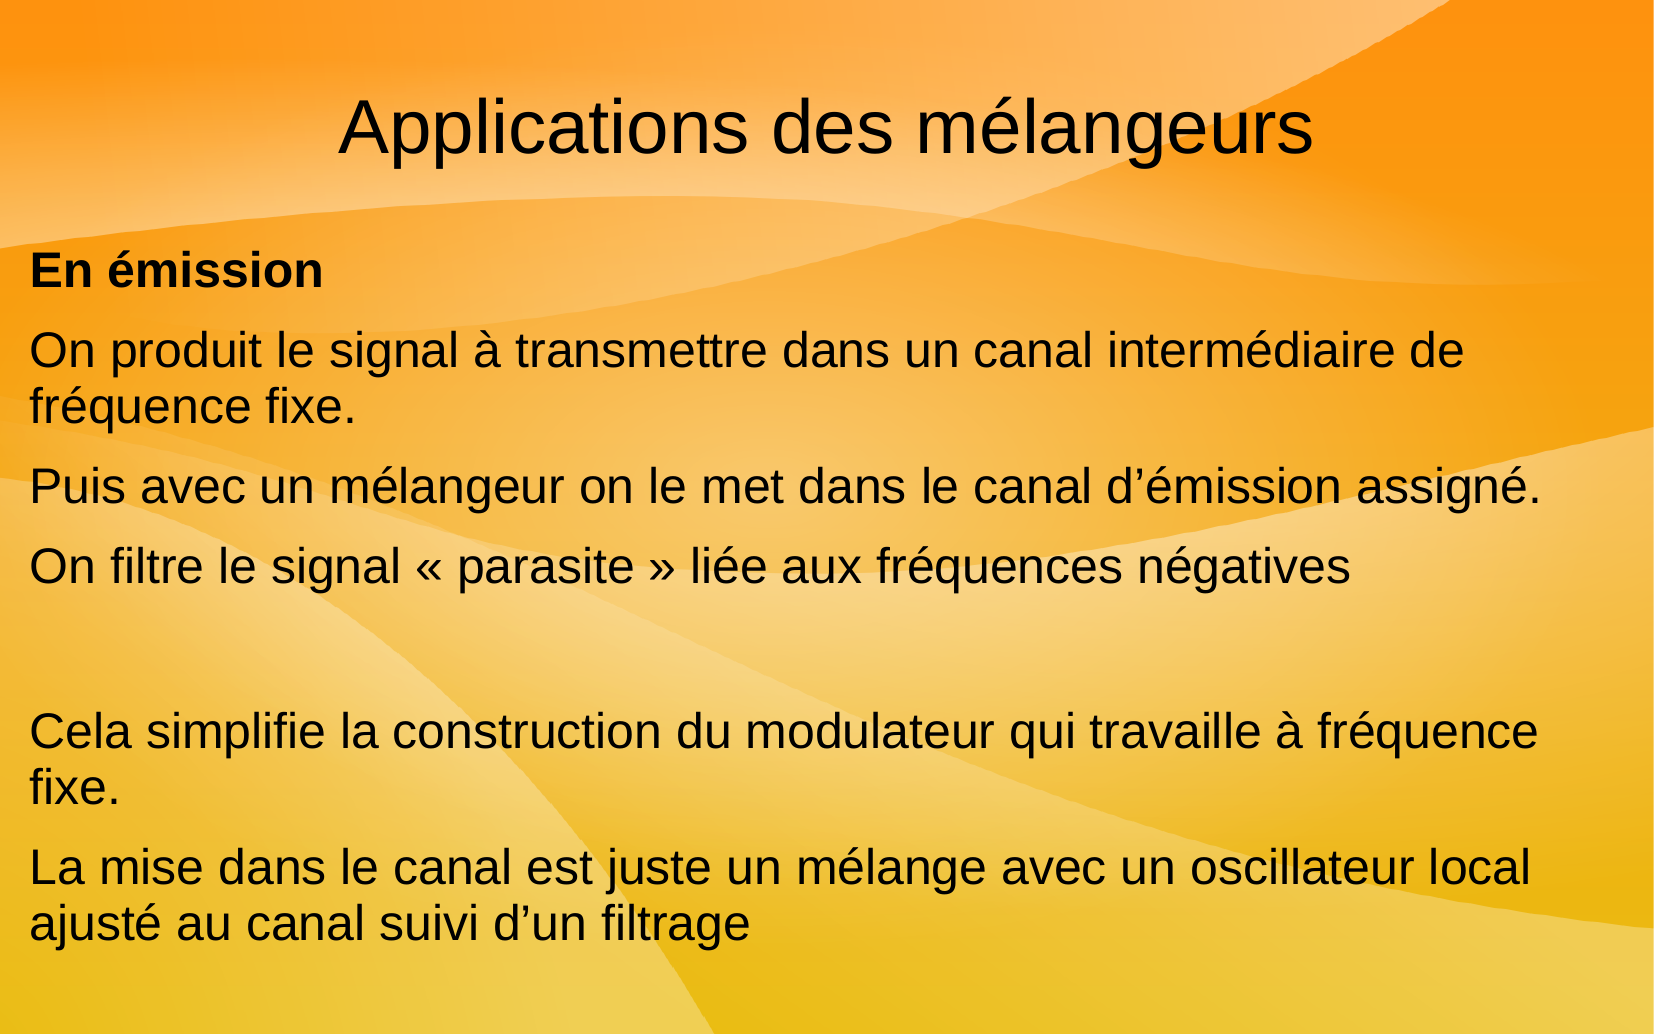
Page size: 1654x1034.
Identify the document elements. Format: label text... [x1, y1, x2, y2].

title Applications des mélangeurs [82, 41, 1571, 214]
list En émission On produit le signal à transmettre dans un canal intermédiaire de fréquence fixe. Puis avec un mélangeur on le met dans le canal d’émission assigné. On filtre le signal « parasite » liée aux fréquences négatives Cela simplifie la construction du modulateur qui travaille à fréquence fixe. La mise dans le canal est juste un mélange avec un oscillateur local ajusté au canal suivi d’un filtrage [29, 241, 1571, 1034]
picture [0, 0, 1654, 1034]
